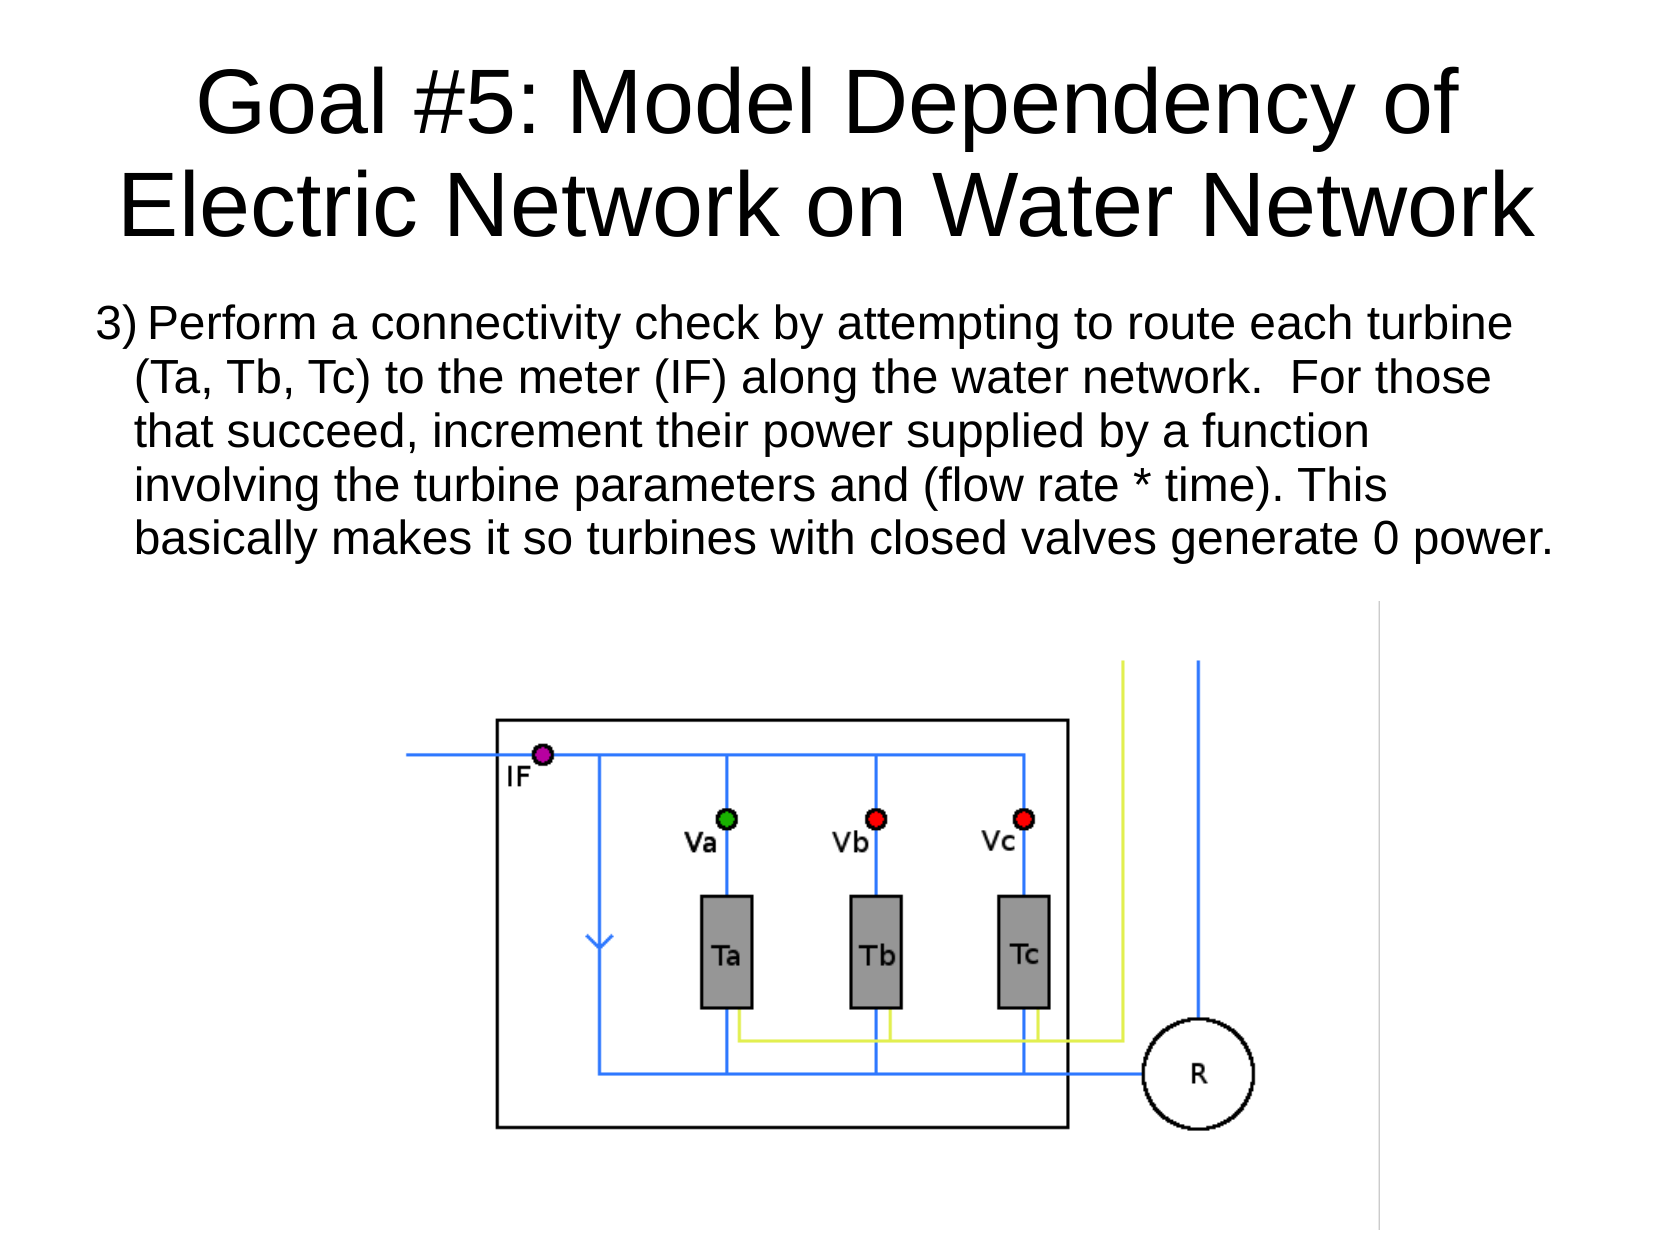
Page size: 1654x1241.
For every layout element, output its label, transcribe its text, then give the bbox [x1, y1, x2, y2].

picture [375, 616, 1381, 1231]
list Perform a connectivity check by attempting to route each turbine (Ta, Tb, Tc) to the meter (IF) along the water network. For those that succeed, increment their power supplied by a function involving the turbine parameters and (flow rate * time). This basically makes it so turbines with closed valves generate 0 power. [82, 296, 1571, 616]
title Goal #5: Model Dependency of Electric Network on Water Network [59, 0, 1597, 307]
